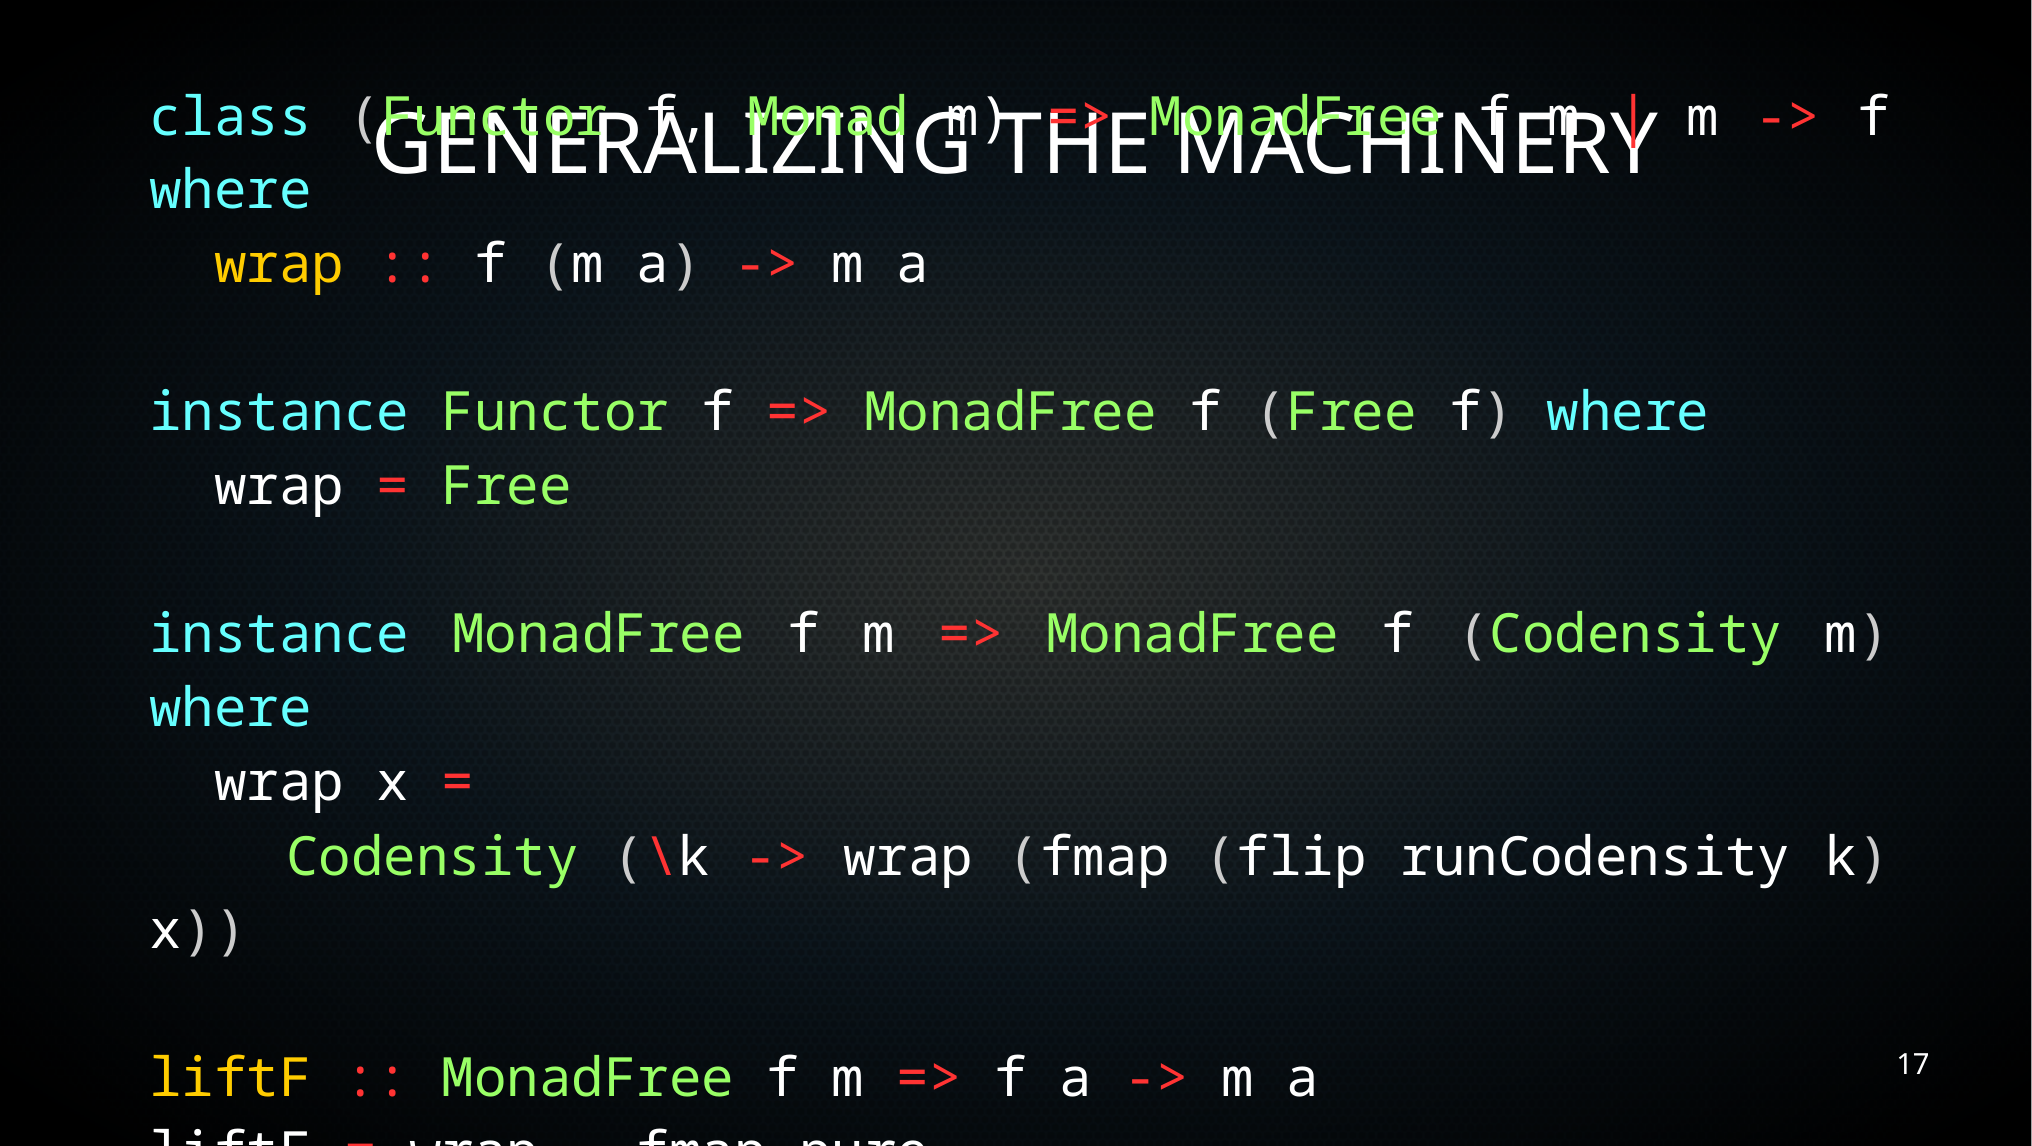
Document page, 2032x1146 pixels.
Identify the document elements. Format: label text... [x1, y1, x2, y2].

picture [0, 0, 2032, 1146]
subtitle class (Functor f, Monad m) => MonadFree f m | m -> f where wrap :: f (m a) -> m a instance Functor f => MonadFree f (Free f) where wrap = Free instance MonadFree f m => MonadFree f (Codensity m) where wrap x = Codensity (\k -> wrap (fmap (flip runCodensity k) x)) liftF :: MonadFree f m => f a -> m a liftF = wrap . fmap pure [149, 246, 1890, 1017]
title GENERALIZING THE MACHINERY [101, 45, 1930, 237]
